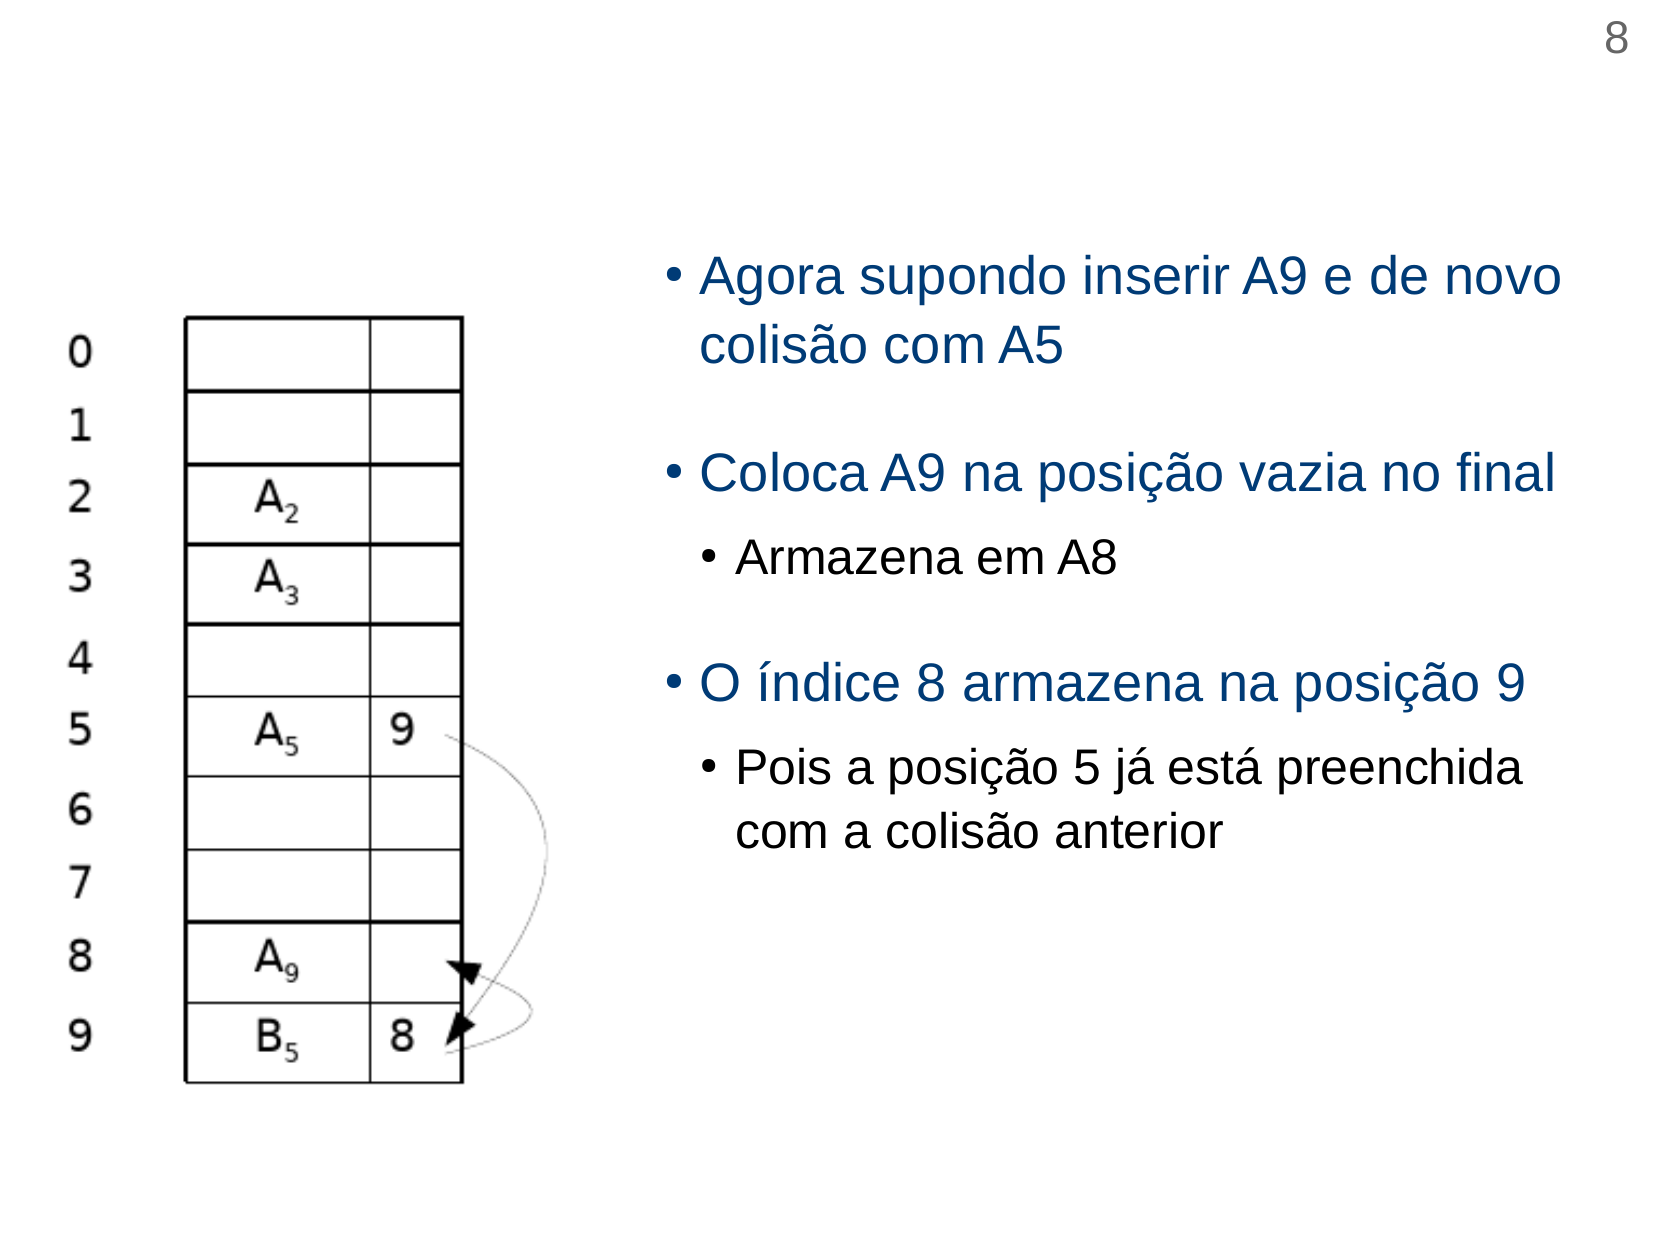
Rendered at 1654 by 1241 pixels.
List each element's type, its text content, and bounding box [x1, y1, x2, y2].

picture [59, 312, 553, 1093]
list Agora supondo inserir A9 e de novo colisão com A5 Coloca A9 na posição vazia no final Armazena em A8 O índice 8 armazena na posição 9 Pois a posição 5 já está preenchida com a colisão anterior [664, 236, 1595, 1211]
